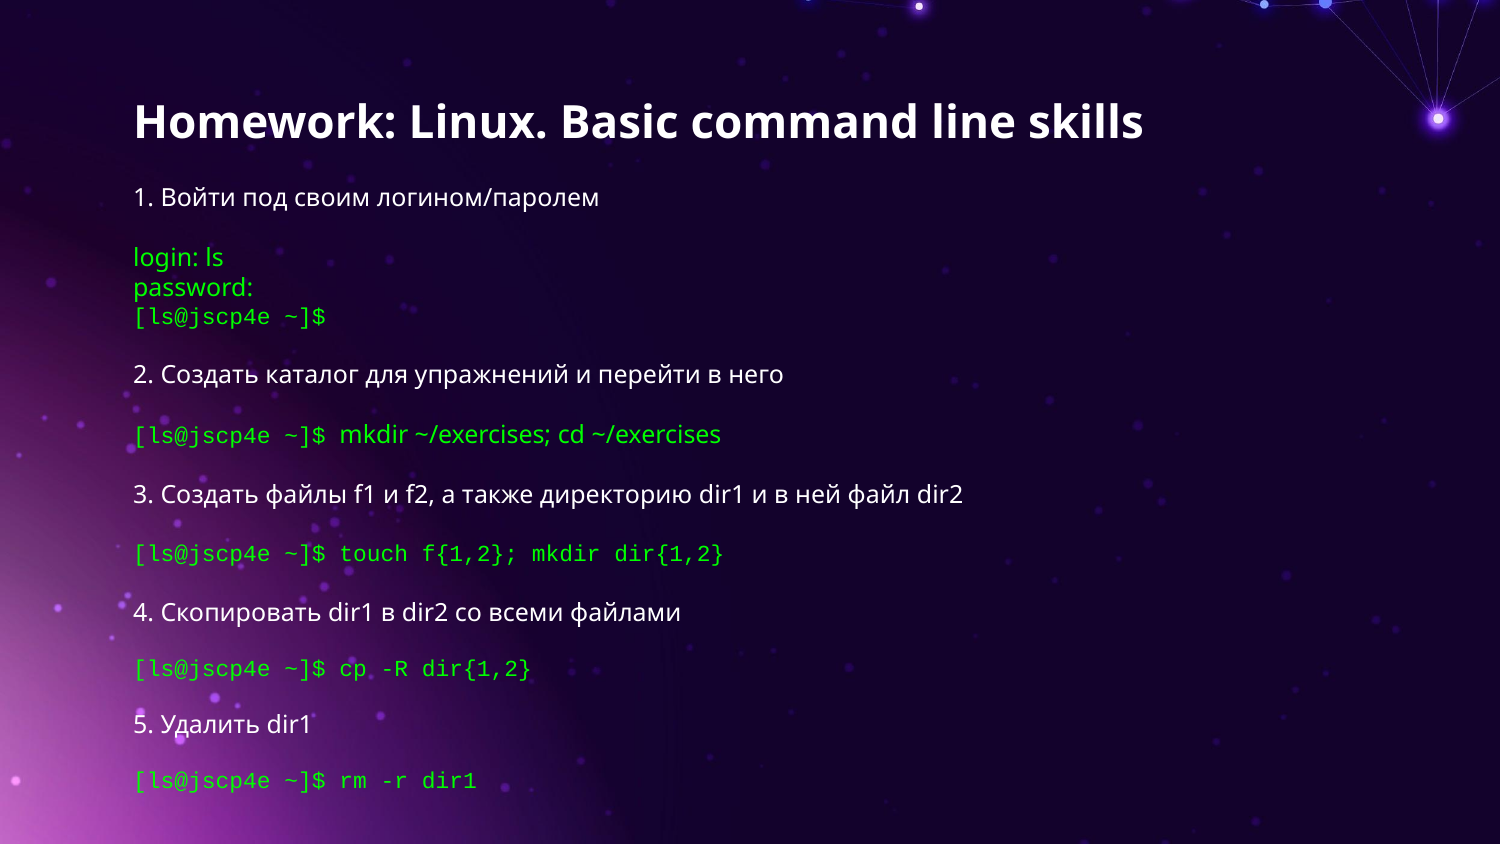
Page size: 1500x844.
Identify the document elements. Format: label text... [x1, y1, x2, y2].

list 1. Войти под своим логином/паролем login: ls password: [ls@jscp4e ~]$ 2. Создать каталог для упражнений и перейти в него [ls@jscp4e ~]$ mkdir ~/exercises; cd ~/exercises 3. Создать файлы f1 и f2, а также директорию dir1 и в ней файл dir2 [ls@jscp4e ~]$ touch f{1,2}; mkdir dir{1,2} 4. Скопировать dir1 в dir2 со всеми файлами [ls@jscp4e ~]$ cp -R dir{1,2} 5. Удалить dir1 [ls@jscp4e ~]$ rm -r dir1 [118, 166, 1382, 788]
title Homework: Linux. Basic command line skills [118, 72, 1382, 166]
picture [0, 0, 1500, 844]
